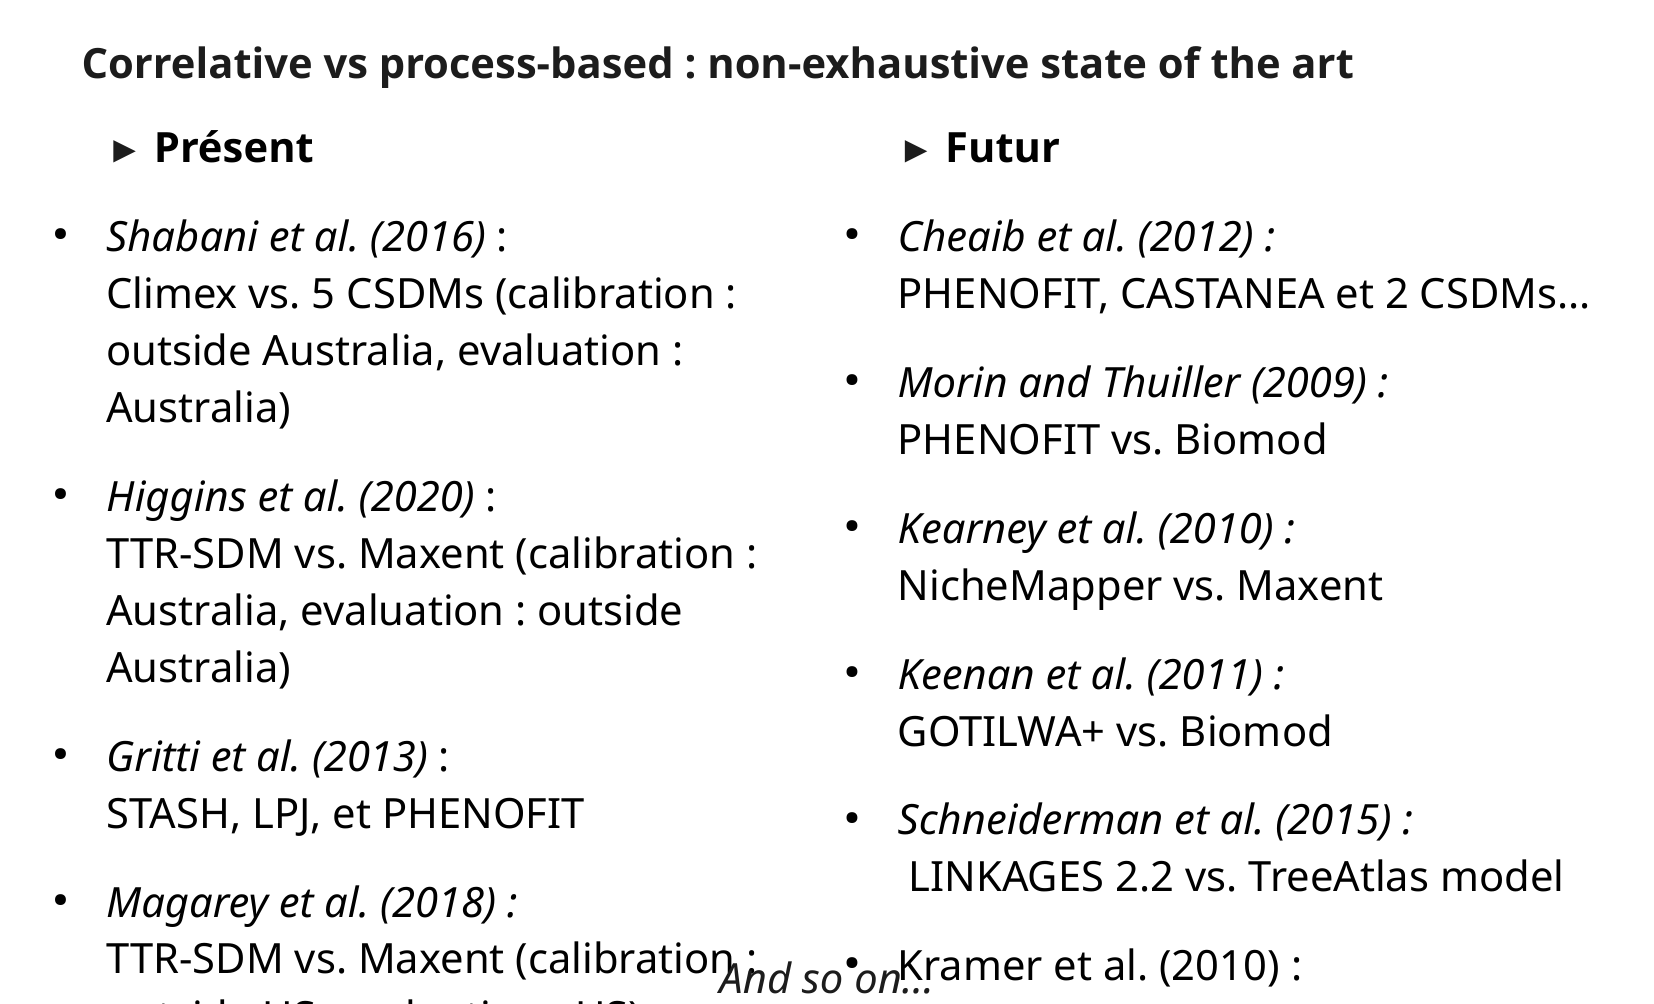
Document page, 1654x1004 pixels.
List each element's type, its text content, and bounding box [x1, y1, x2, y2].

list ► Présent Shabani et al. (2016) : Climex vs. 5 CSDMs (calibration : outside Australia, evaluation : Australia) Higgins et al. (2020) : TTR-SDM vs. Maxent (calibration : Australia, evaluation : outside Australia) Gritti et al. (2013) : STASH, LPJ, et PHENOFIT Magarey et al. (2018) : TTR-SDM vs. Maxent (calibration : outside US, evaluation : US) [35, 118, 826, 928]
list ► Futur Cheaib et al. (2012) : PHENOFIT, CASTANEA et 2 CSDMs... Morin and Thuiller (2009) : PHENOFIT vs. Biomod Kearney et al. (2010) : NicheMapper vs. Maxent Keenan et al. (2011) : GOTILWA+ vs. Biomod Schneiderman et al. (2015) : LINKAGES 2.2 vs. TreeAtlas model Kramer et al. (2010) : LPJ-GUESS vs. Biomod [826, 118, 1619, 928]
text_box And so on... [82, 948, 1571, 1004]
text_box Correlative vs process-based : non-exhaustive state of the art [81, 33, 1570, 113]
